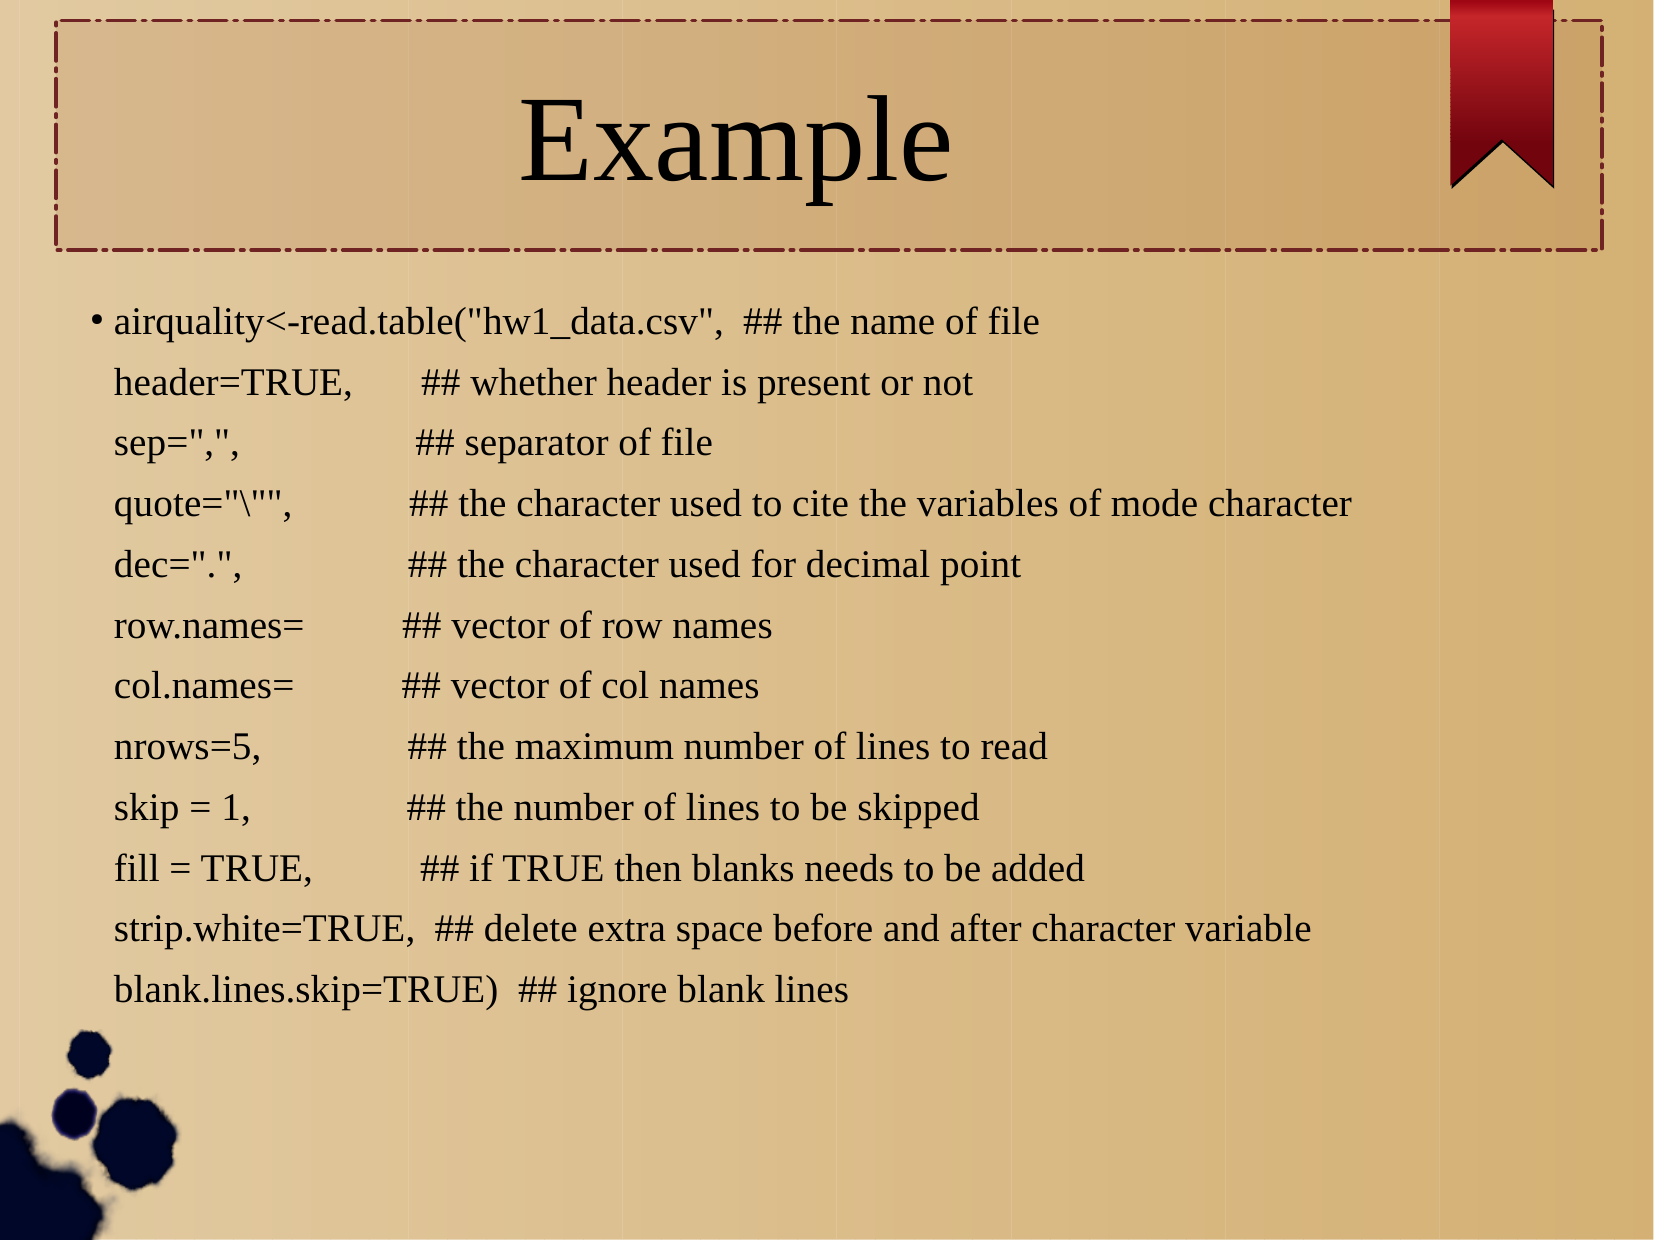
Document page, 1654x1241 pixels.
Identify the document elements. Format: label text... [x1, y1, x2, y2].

list airquality<-read.table("hw1_data.csv", ## the name of file header=TRUE, ## whether header is present or not sep=",", ## separator of file quote="\"", ## the character used to cite the variables of mode character dec=".", ## the character used for decimal point row.names= ## vector of row names col.names= ## vector of col names nrows=5, ## the maximum number of lines to read skip = 1, ## the number of lines to be skipped fill = TRUE, ## if TRUE then blanks needs to be added strip.white=TRUE, ## delete extra space before and after character variable blank.lines.skip=TRUE) ## ignore blank lines [82, 299, 1571, 1019]
text_box Example [504, 70, 969, 207]
title [82, 47, 1412, 229]
